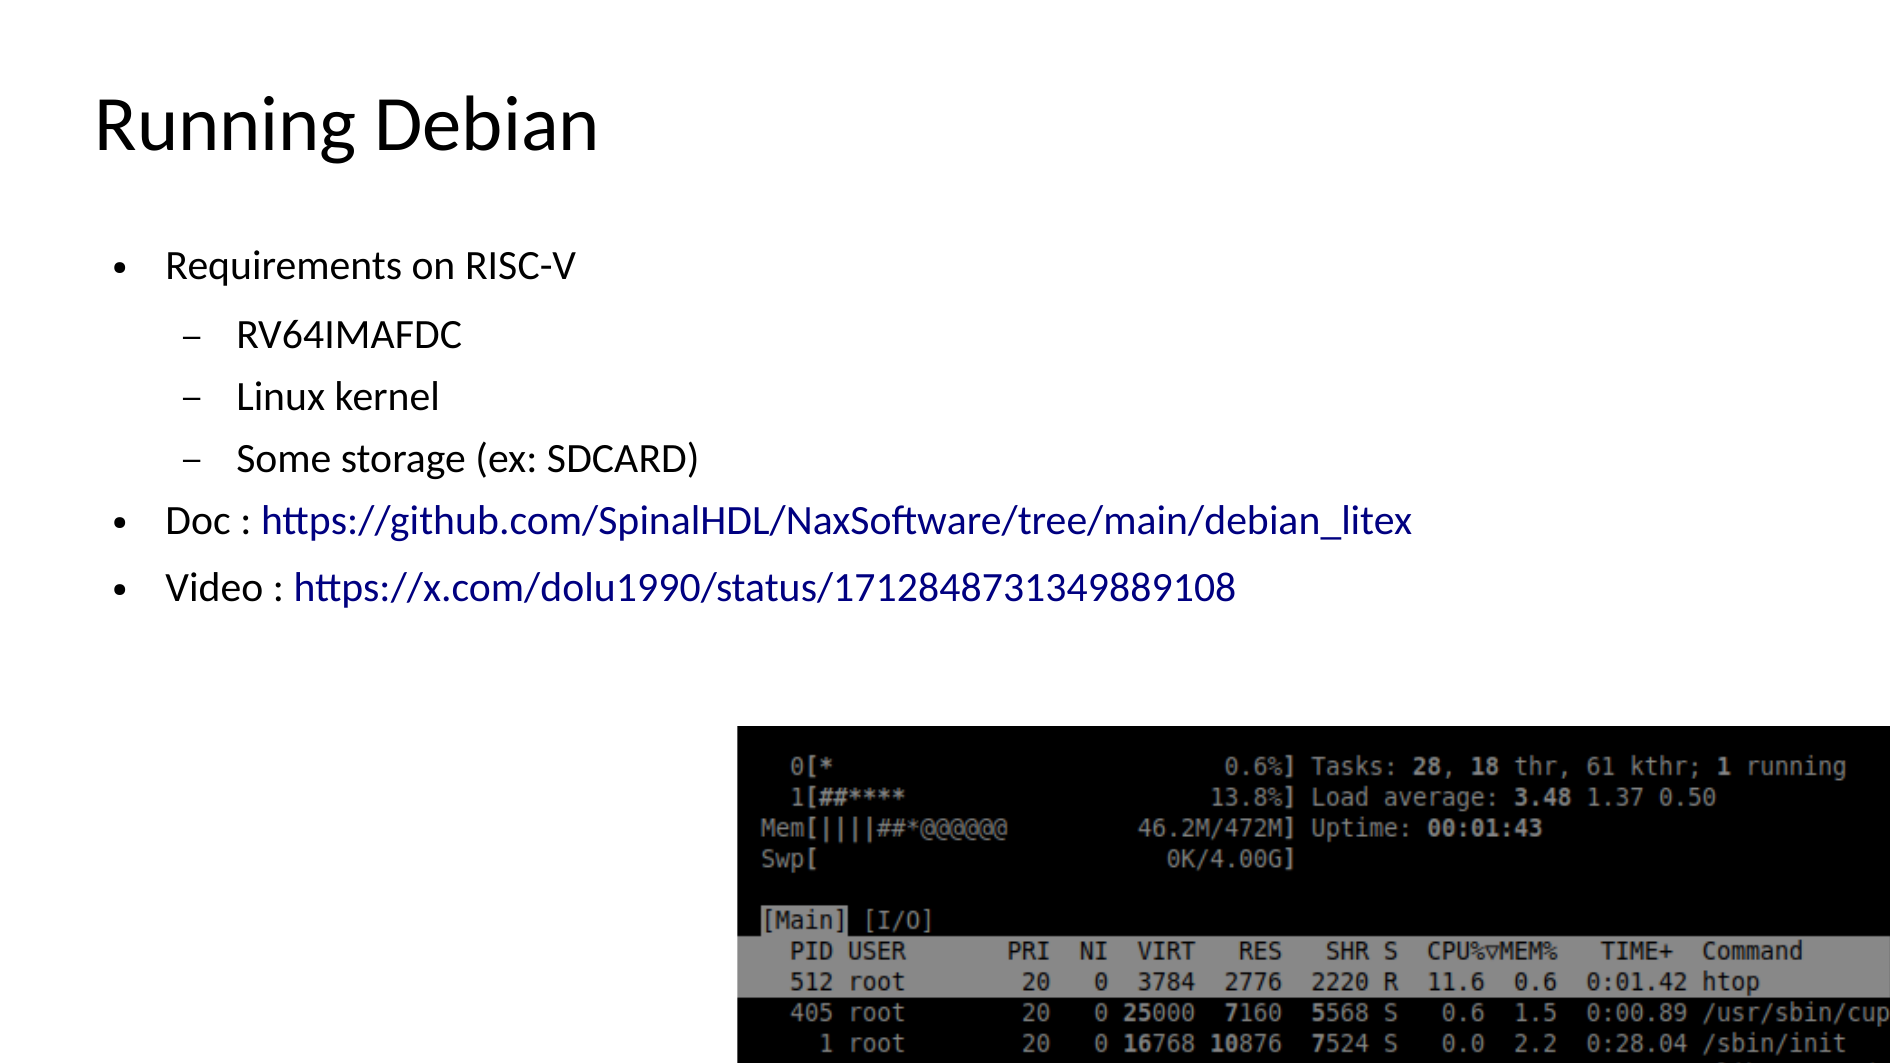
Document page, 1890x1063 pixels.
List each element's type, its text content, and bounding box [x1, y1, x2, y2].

list Requirements on RISC-V RV64IMAFDC Linux kernel Some storage (ex: SDCARD) Doc : https://github.com/SpinalHDL/NaxSoftware/tree/main/debian_litex Video : https://x.com/dolu1990/status/1712848731349889108 [94, 248, 1890, 957]
picture [737, 726, 1890, 1063]
title Running Debian [94, 42, 1796, 220]
